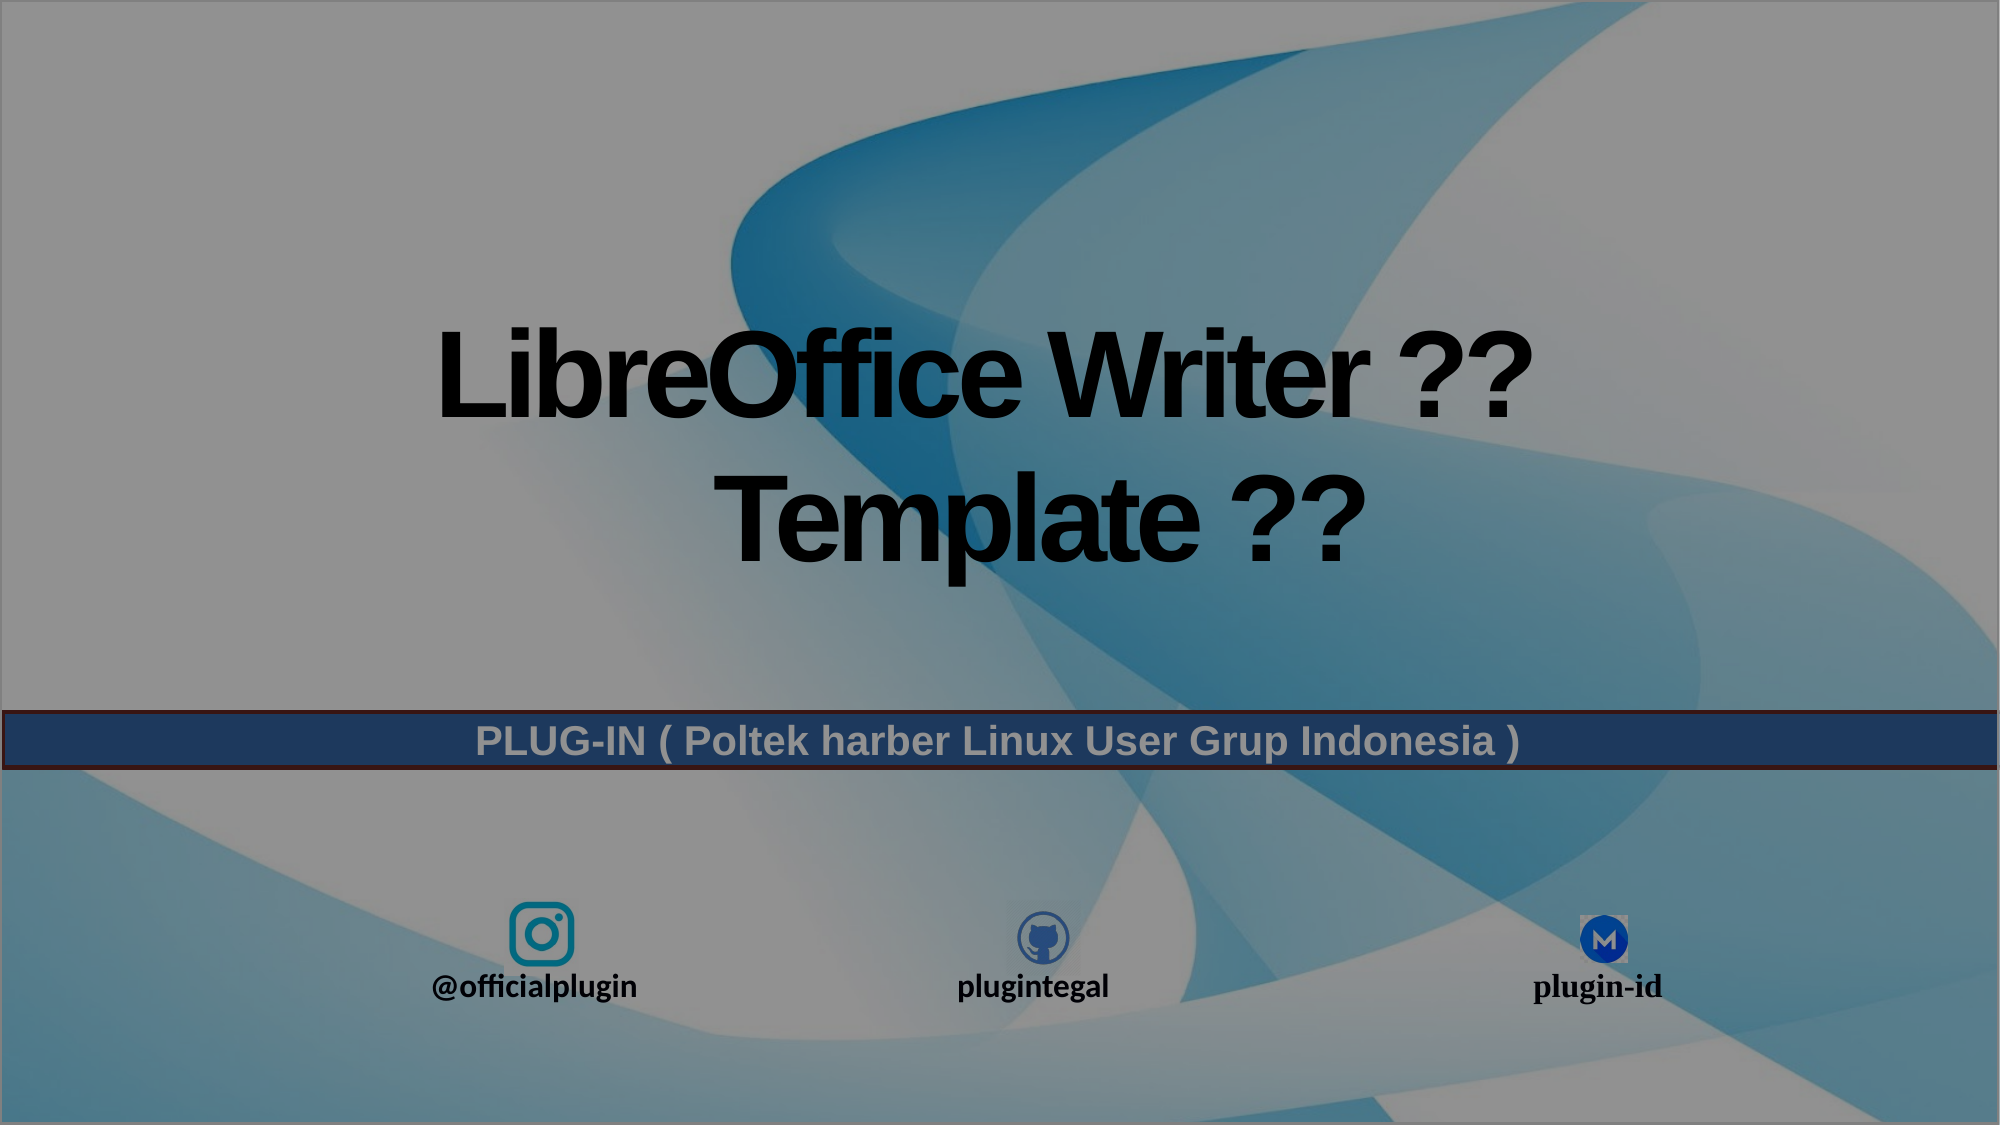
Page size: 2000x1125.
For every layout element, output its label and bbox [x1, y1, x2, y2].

text_box [0, 0, 2000, 1125]
